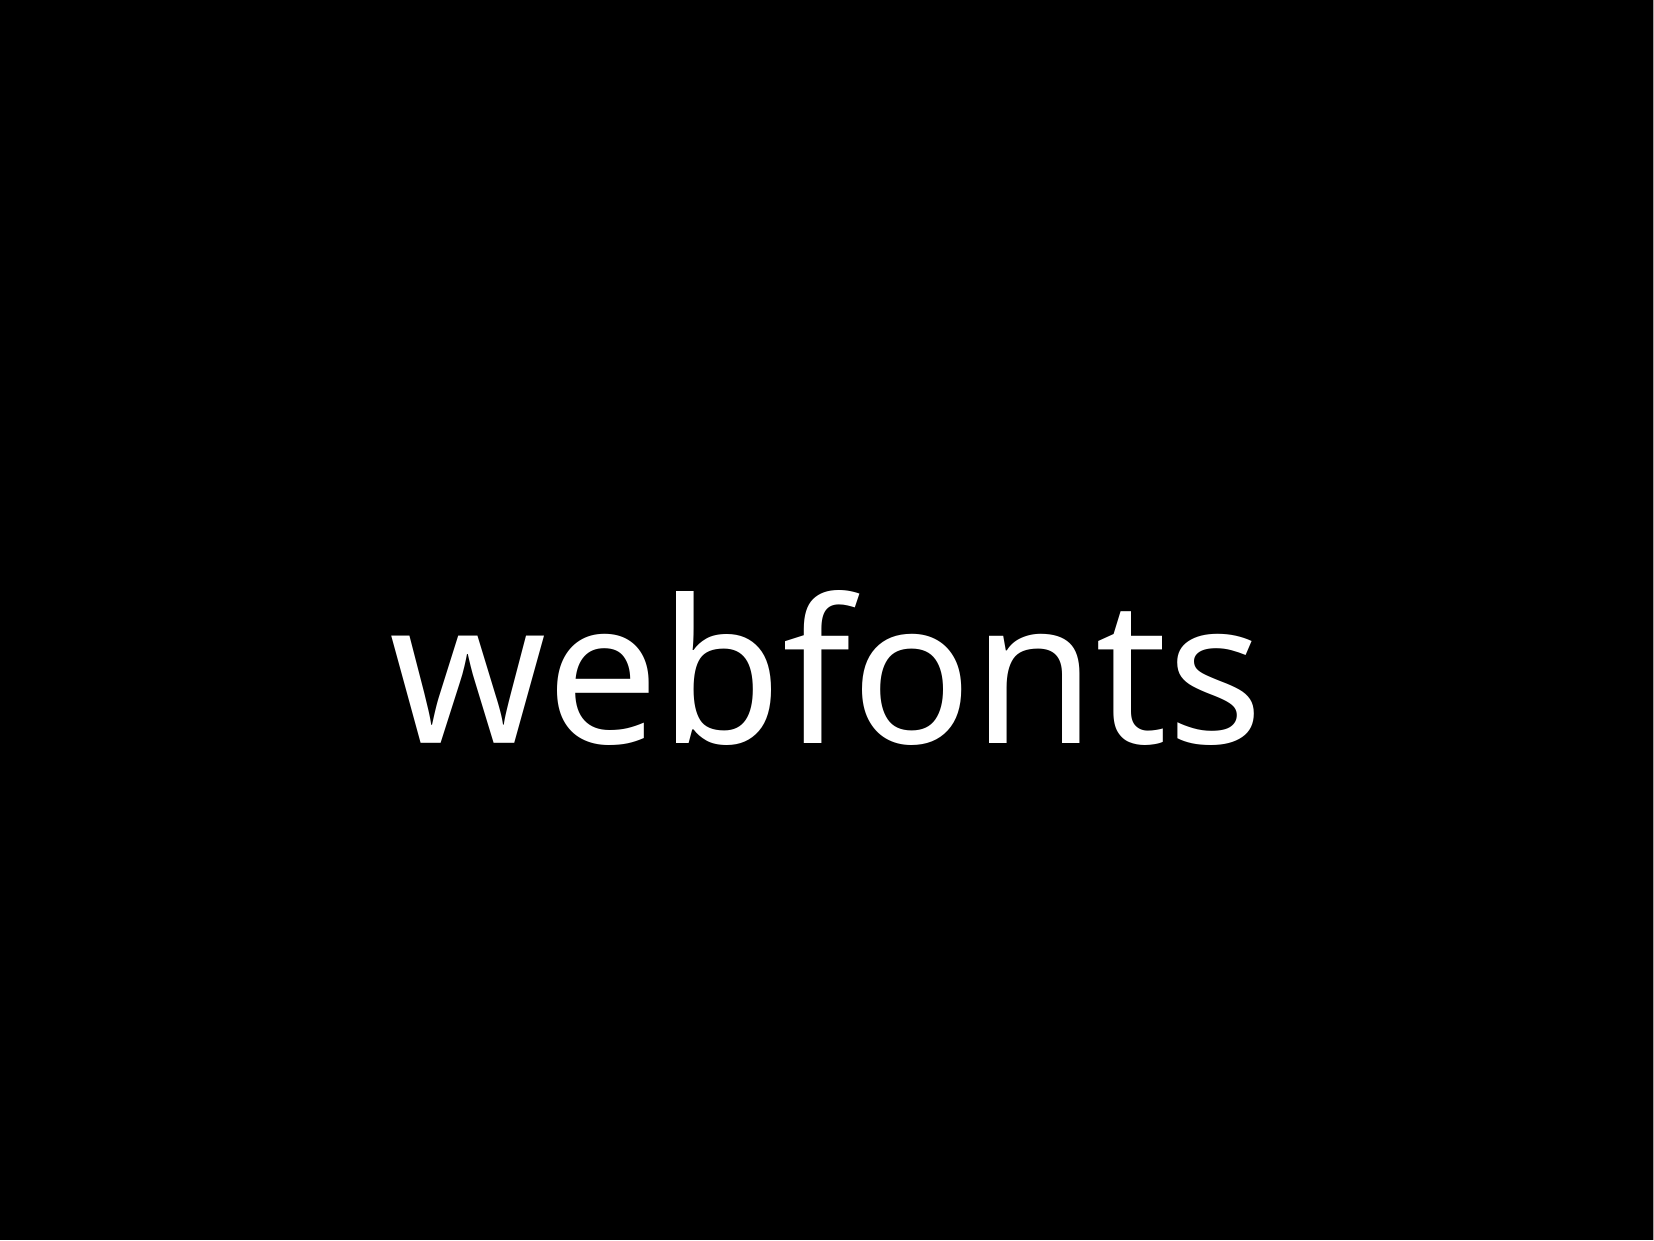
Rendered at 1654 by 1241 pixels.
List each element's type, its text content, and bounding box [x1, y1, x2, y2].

subtitle webfonts [82, 49, 1571, 1010]
